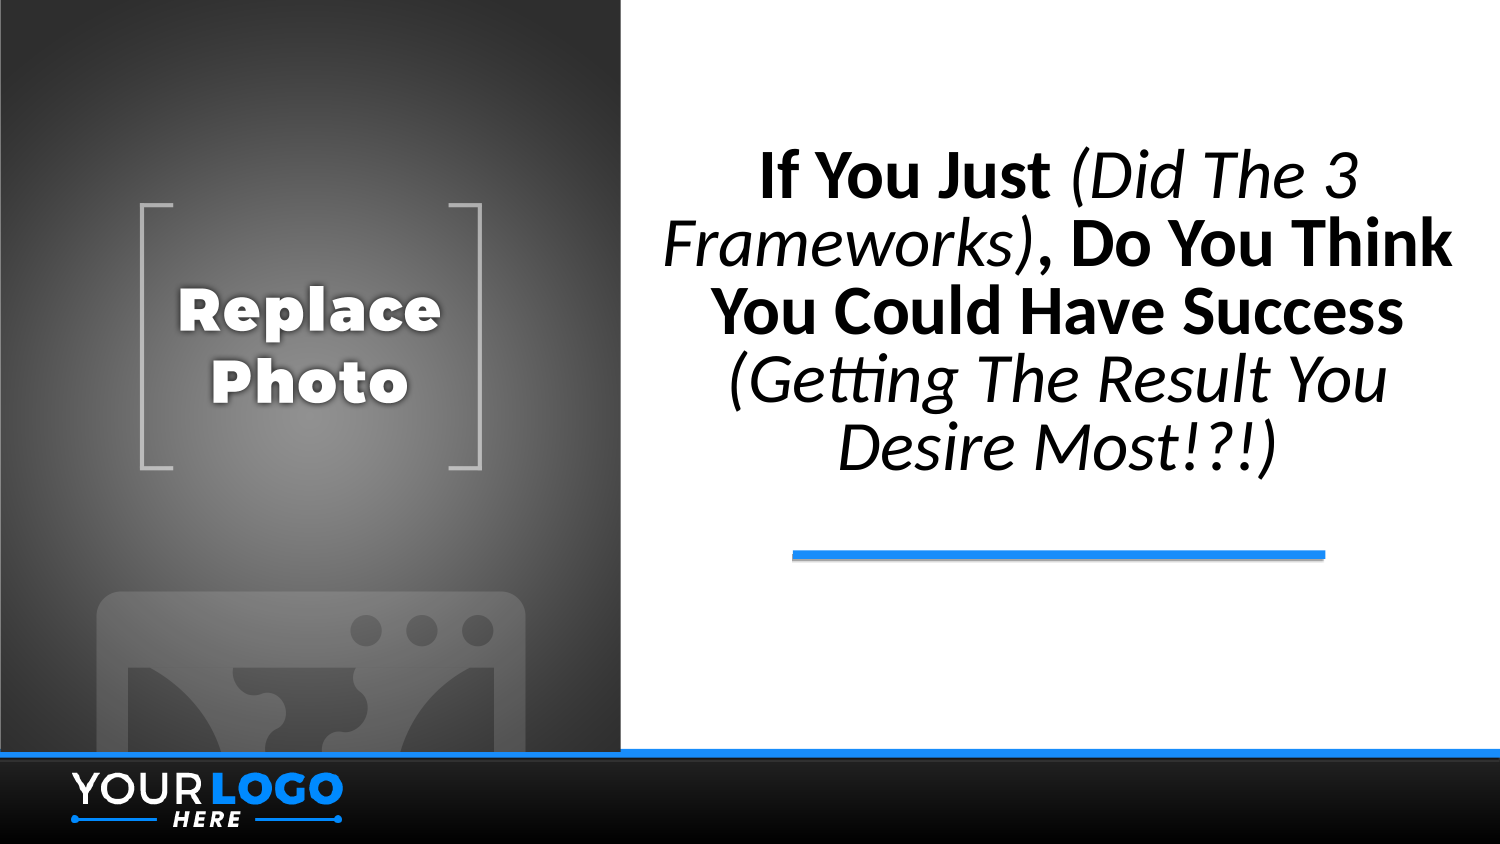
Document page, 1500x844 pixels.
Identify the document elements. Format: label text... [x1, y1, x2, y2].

picture [66, 766, 346, 831]
text_box [792, 550, 1326, 559]
text_box If You Just (Did The 3 Frameworks), Do You Think You Could Have Success (Getting The Result You Desire Most!?!) [631, 202, 1486, 426]
picture [0, 0, 621, 752]
